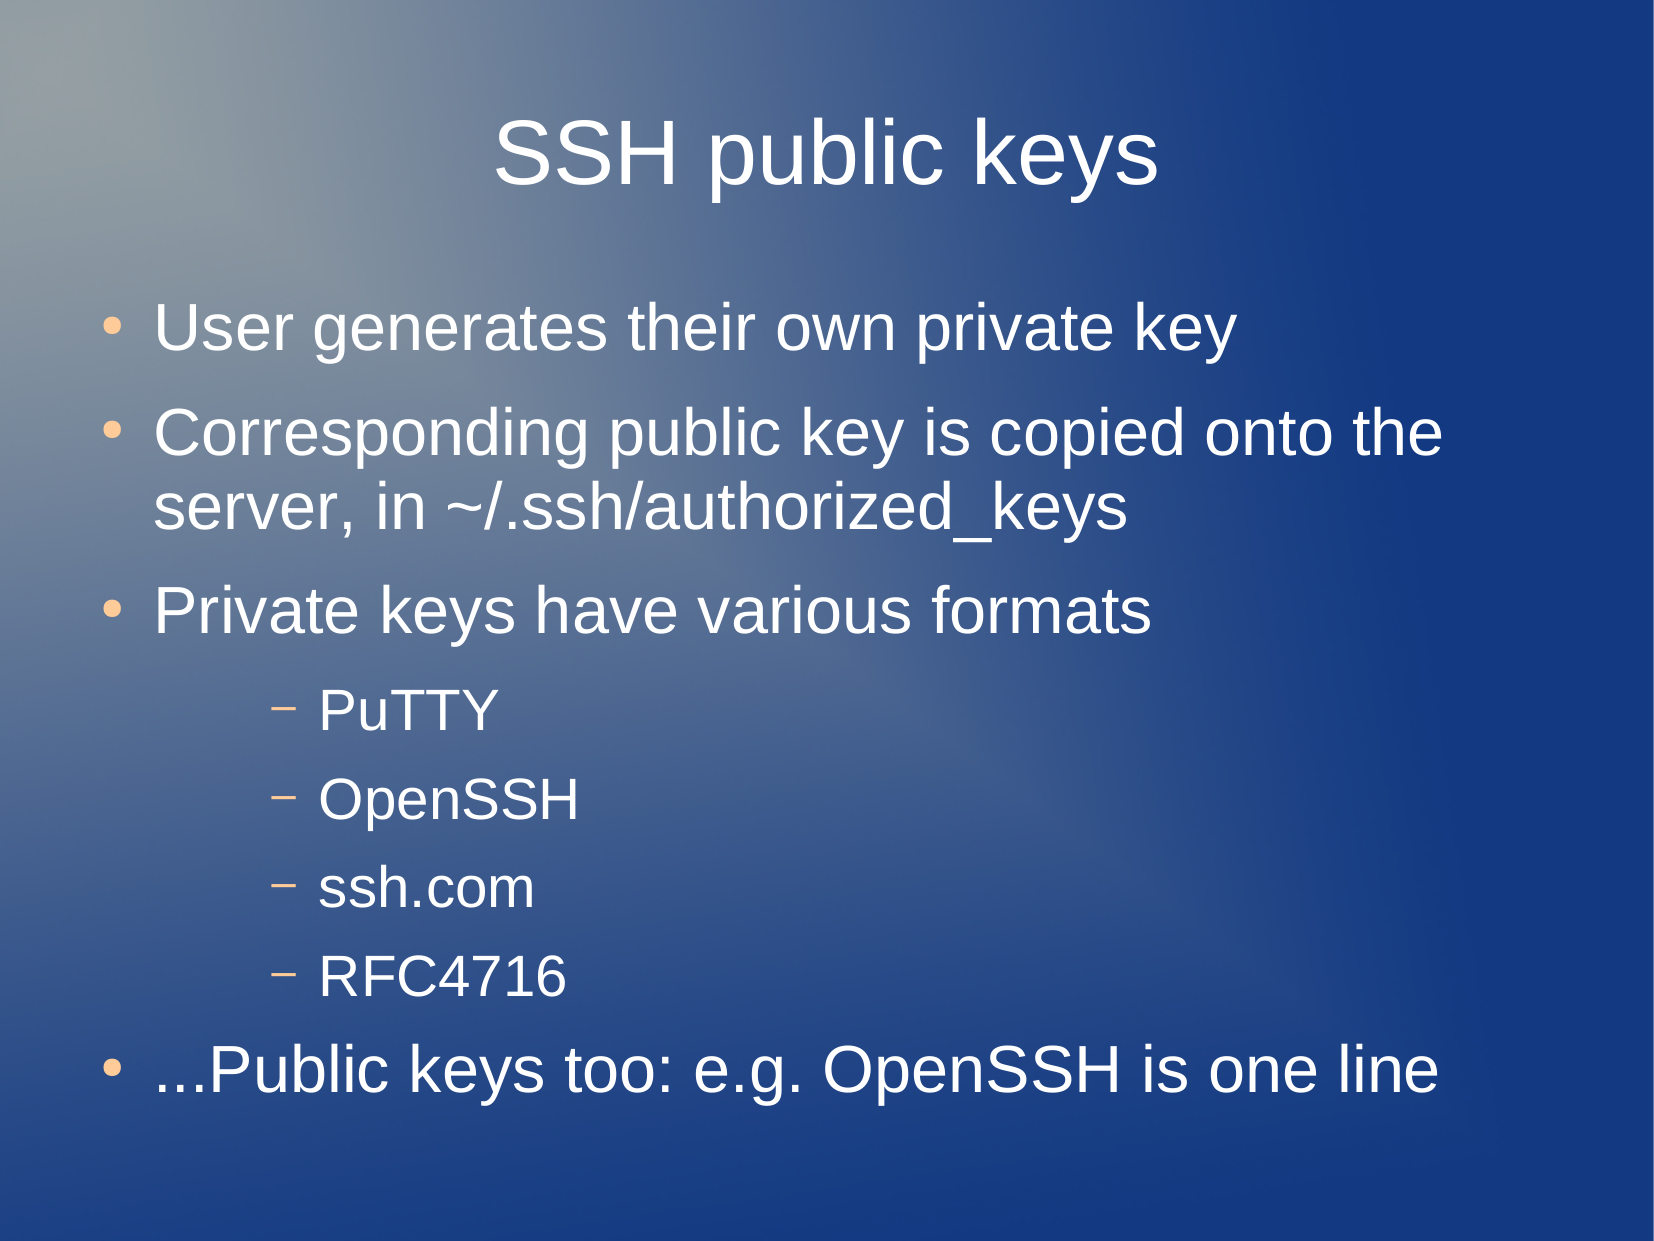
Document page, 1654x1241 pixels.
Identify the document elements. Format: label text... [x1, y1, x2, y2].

list User generates their own private key Corresponding public key is copied onto the server, in ~/.ssh/authorized_keys Private keys have various formats PuTTY OpenSSH ssh.com RFC4716 ...Public keys too: e.g. OpenSSH is one line [82, 290, 1571, 1108]
picture [0, 0, 1654, 1241]
title SSH public keys [82, 56, 1571, 250]
